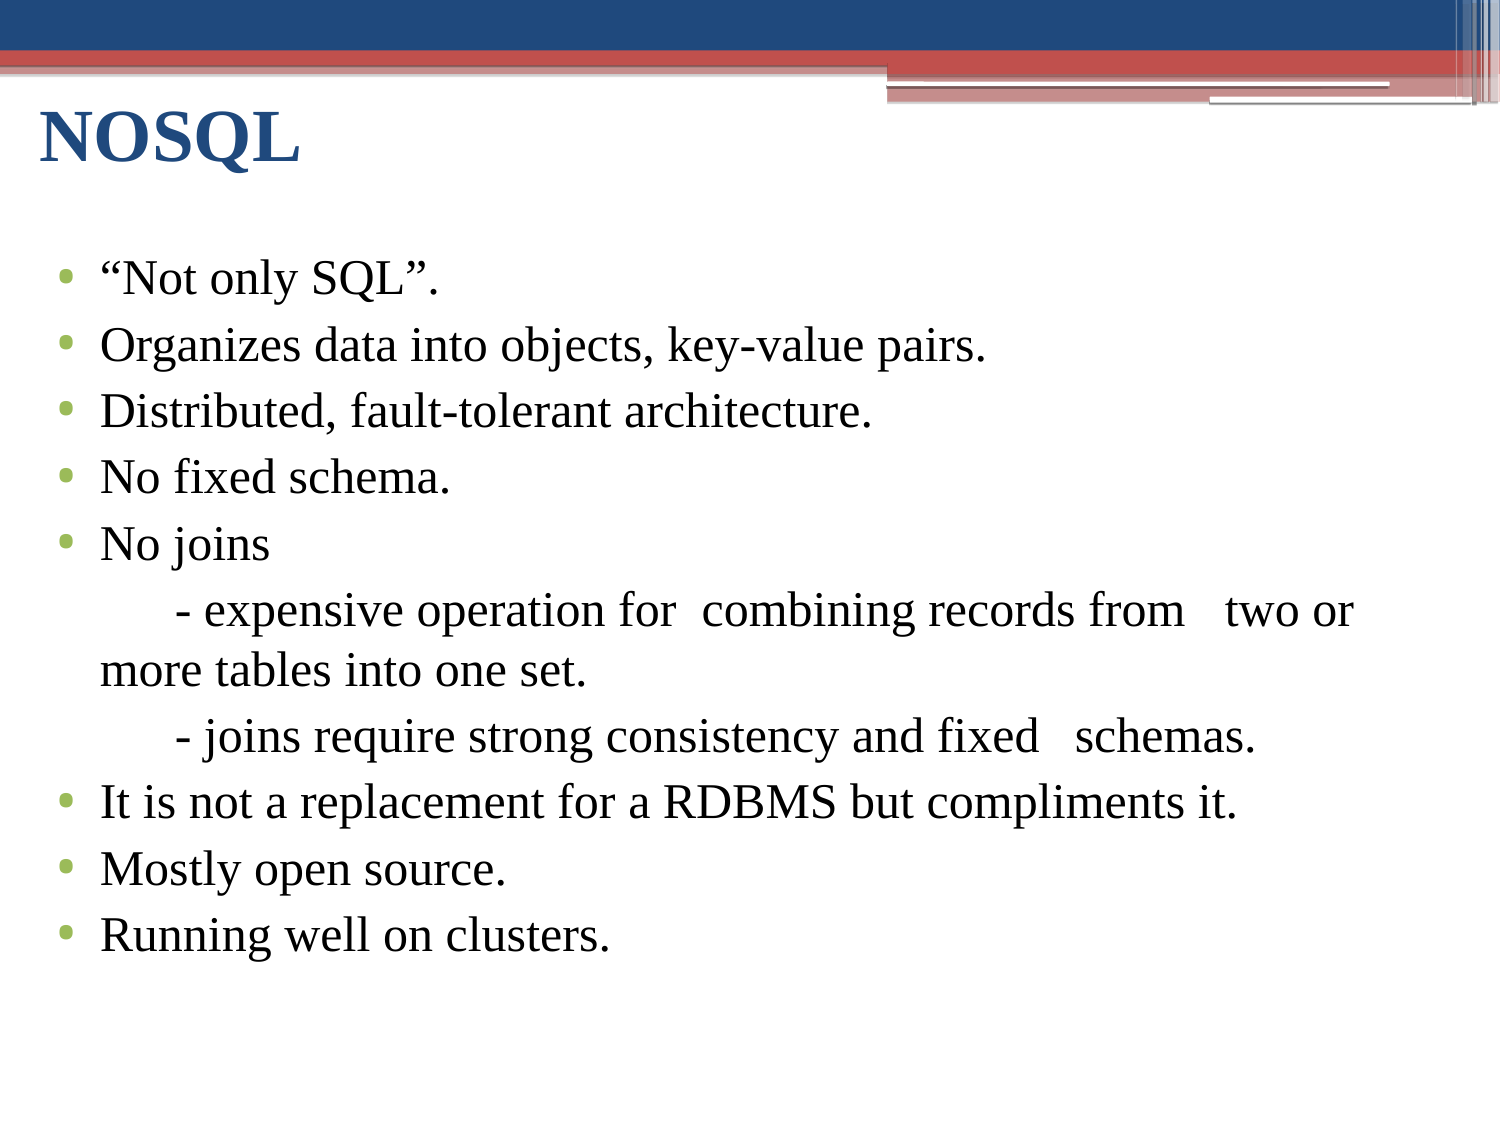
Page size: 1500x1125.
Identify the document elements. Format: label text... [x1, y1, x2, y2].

title NOSQL [24, 62, 1500, 200]
list “Not only SQL”. Organizes data into objects, key-value pairs. Distributed, fault-tolerant architecture. No fixed schema. No joins - expensive operation for combining records from two or more tables into one set. - joins require strong consistency and fixed schemas. It is not a replacement for a RDBMS but compliments it. Mostly open source. Running well on clusters. [24, 237, 1463, 1091]
